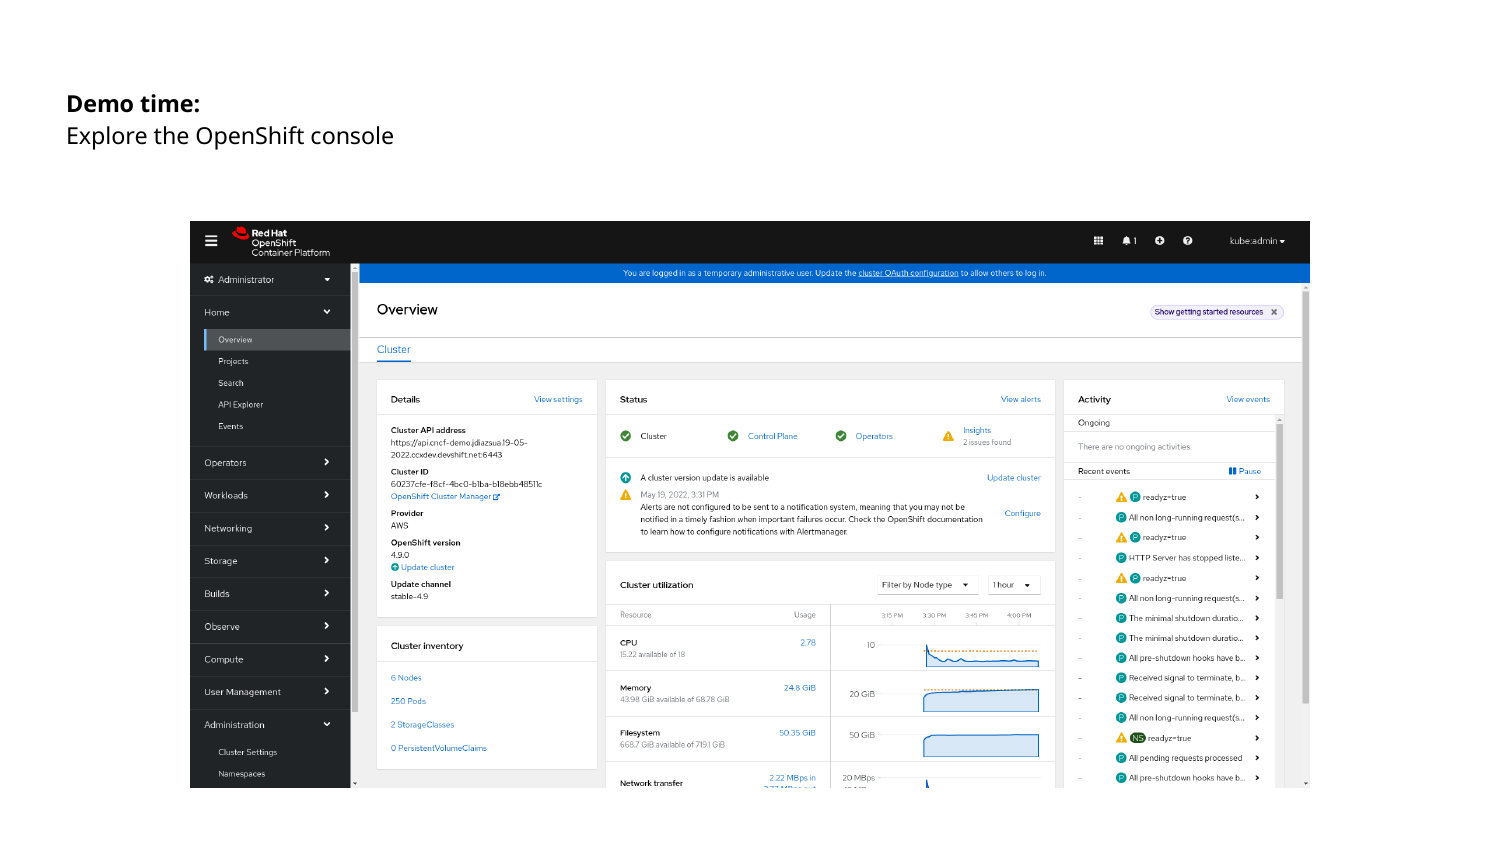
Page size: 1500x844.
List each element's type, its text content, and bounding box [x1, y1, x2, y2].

picture [190, 221, 1310, 788]
title Demo time: Explore the OpenShift console [51, 72, 1449, 167]
